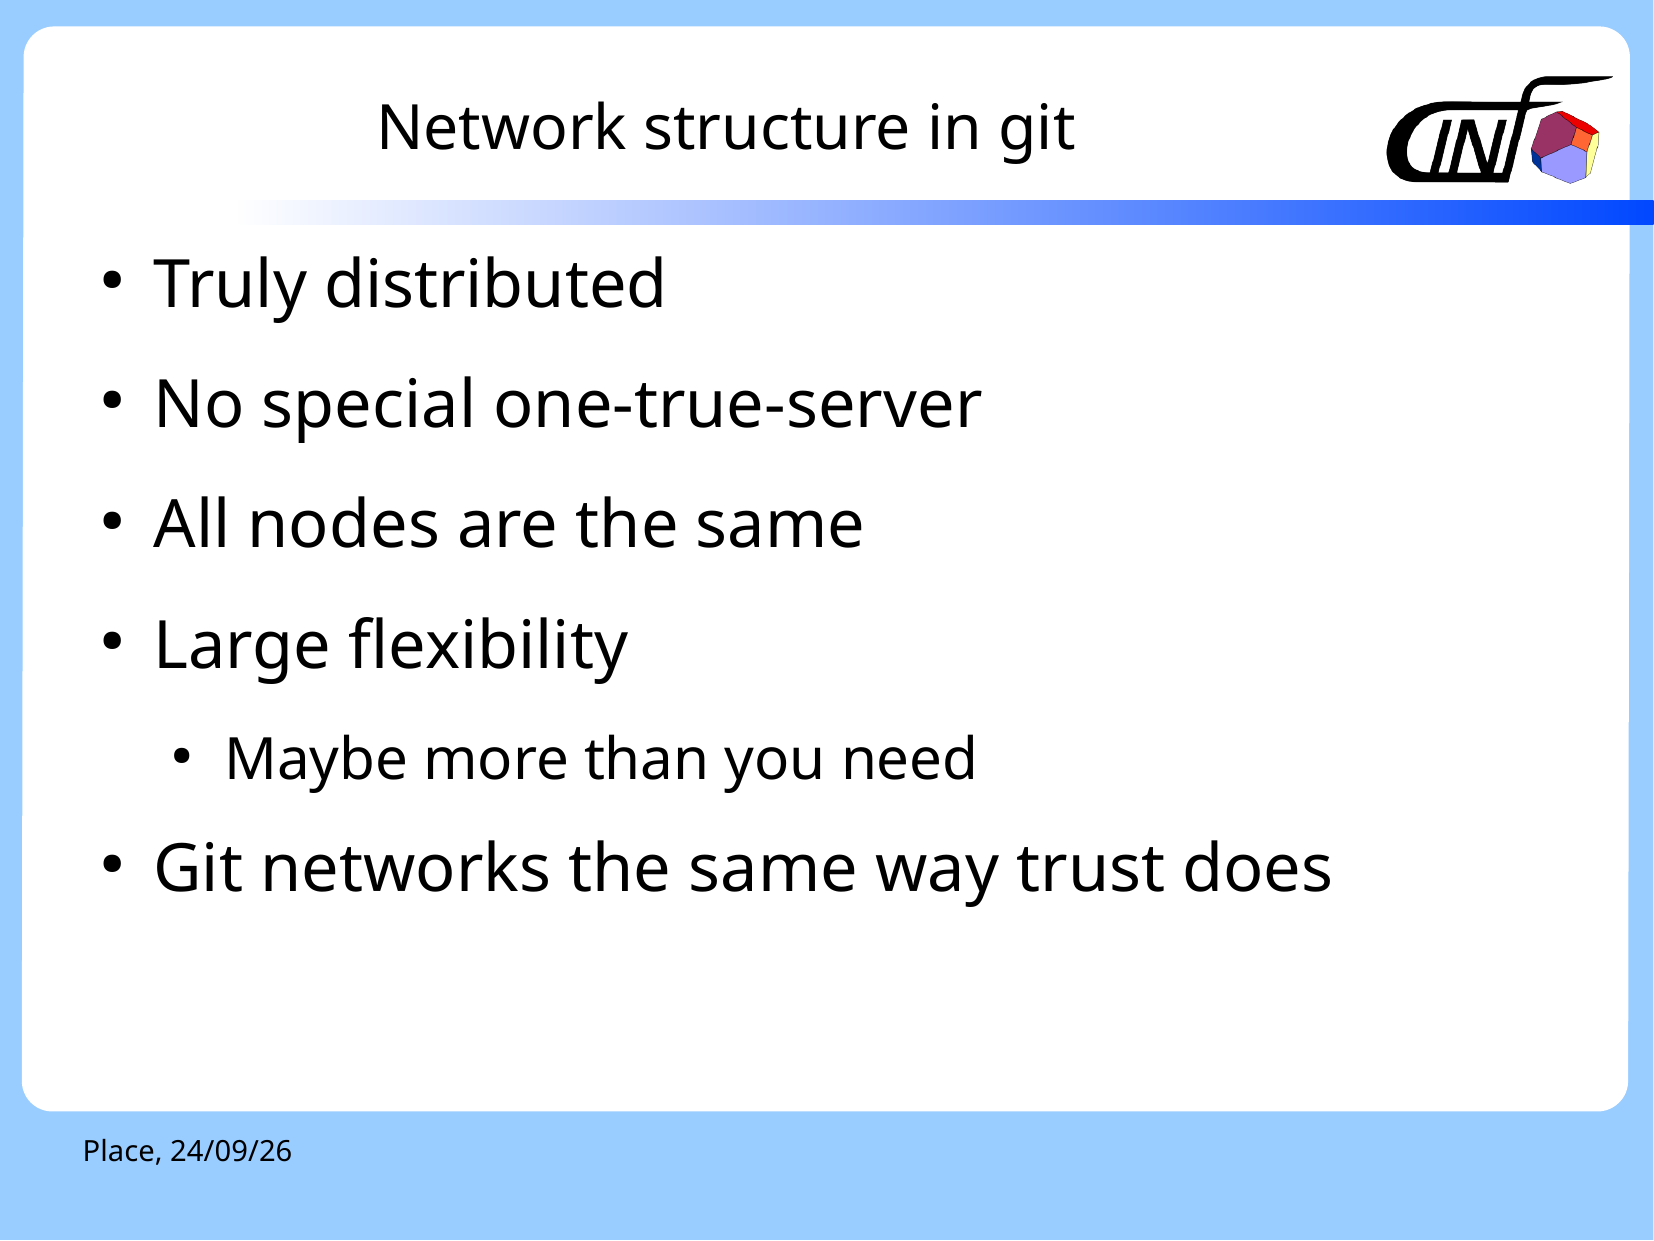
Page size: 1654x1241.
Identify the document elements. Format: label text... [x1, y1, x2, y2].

list Truly distributed No special one-true-server All nodes are the same Large flexibility Maybe more than you need Git networks the same way trust does [82, 236, 1583, 1055]
picture [1386, 76, 1613, 184]
title Network structure in git [82, 49, 1371, 201]
